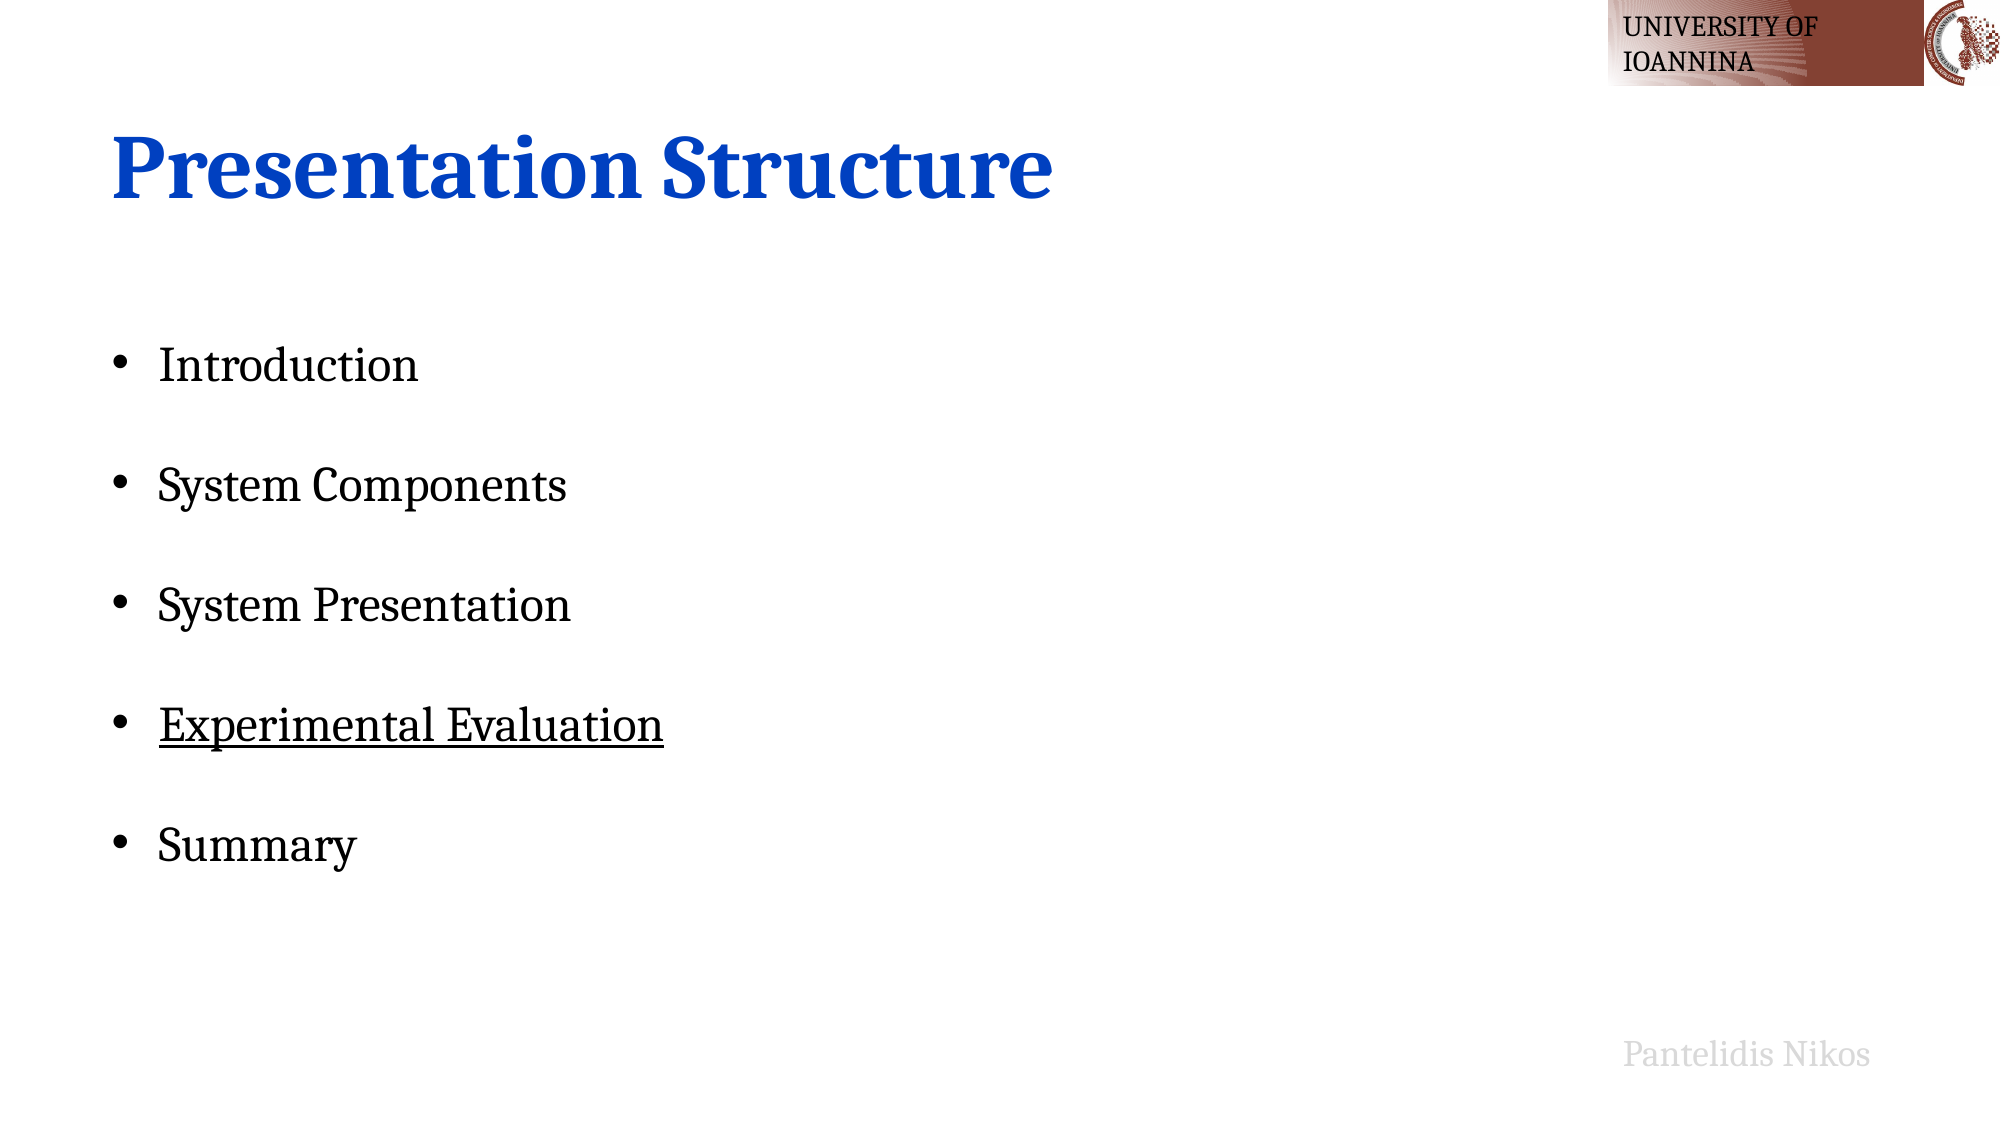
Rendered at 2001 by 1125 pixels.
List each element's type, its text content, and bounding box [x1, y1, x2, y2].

picture [1924, 0, 2001, 86]
title Presentation Structure [96, 112, 1173, 265]
text_box Introduction System Components System Presentation Experimental Evaluation Summary [96, 265, 1001, 931]
